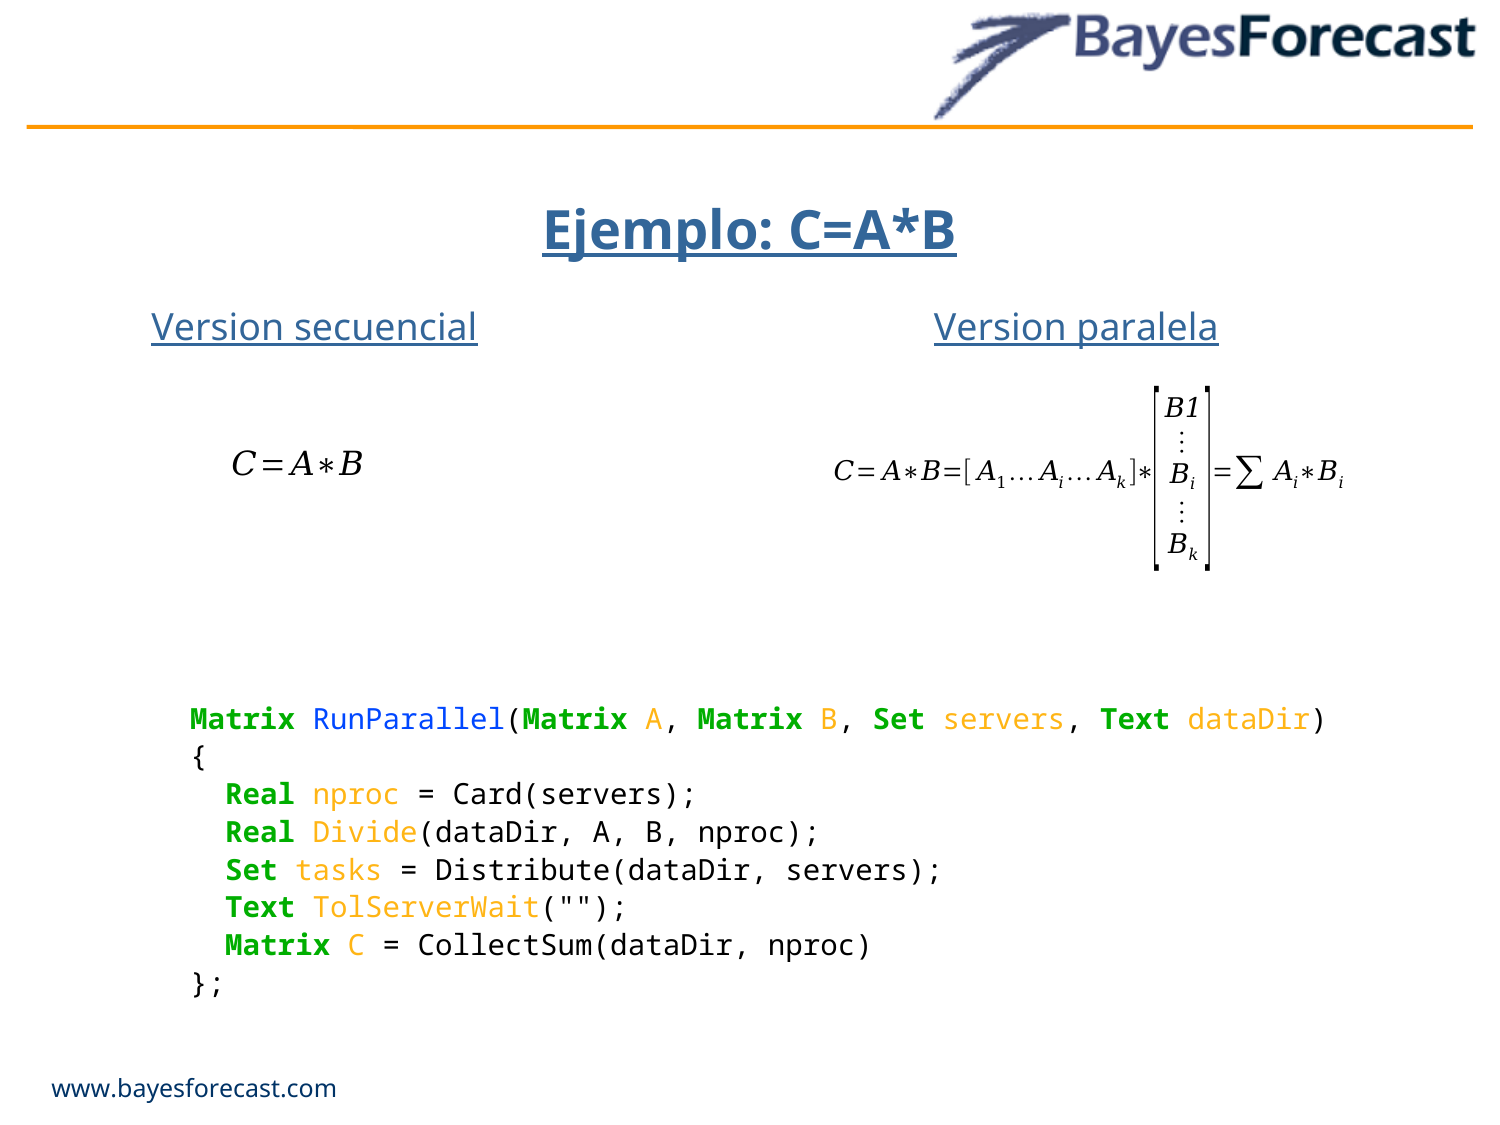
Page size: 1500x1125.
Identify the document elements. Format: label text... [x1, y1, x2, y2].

text_box Ejemplo: C=A*B [0, 184, 1500, 272]
text_box Version secuencial [122, 294, 508, 358]
text_box Version paralela [883, 294, 1269, 358]
chart [827, 384, 1350, 573]
chart [225, 444, 370, 483]
text_box Matrix RunParallel(Matrix A, Matrix B, Set servers, Text dataDir) { Real nproc = Card(servers); Real Divide(dataDir, A, B, nproc); Set tasks = Distribute(dataDir, servers); Text TolServerWait(""); Matrix C = CollectSum(dataDir, nproc) }; [175, 691, 1355, 945]
